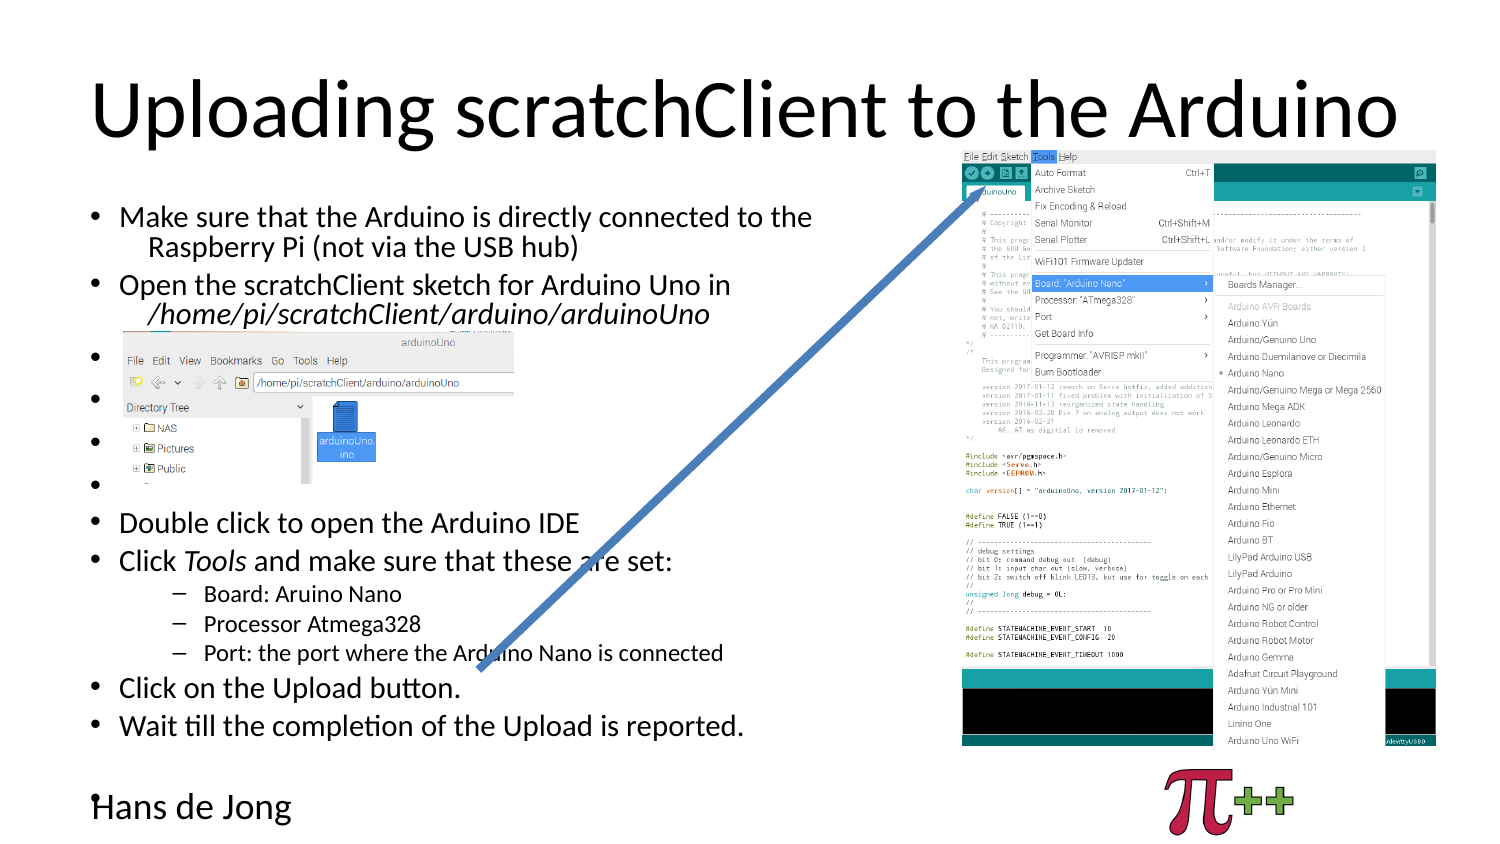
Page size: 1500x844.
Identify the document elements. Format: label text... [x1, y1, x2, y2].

picture [962, 150, 1436, 746]
picture [123, 331, 514, 484]
title Uploading scratchClient to the Arduino [75, 33, 1426, 175]
list Make sure that the Arduino is directly connected to the Raspberry Pi (not via the USB hub) Open the scratchClient sketch for Arduino Uno in /home/pi/scratchClient/arduino/arduinoUno Double click to open the Arduino IDE Click Tools and make sure that these are set: Board: Aruino Nano Processor Atmega328 Port: the port where the Arduino Nano is connected Click on the Upload button. Wait till the completion of the Upload is reported. [75, 196, 857, 754]
